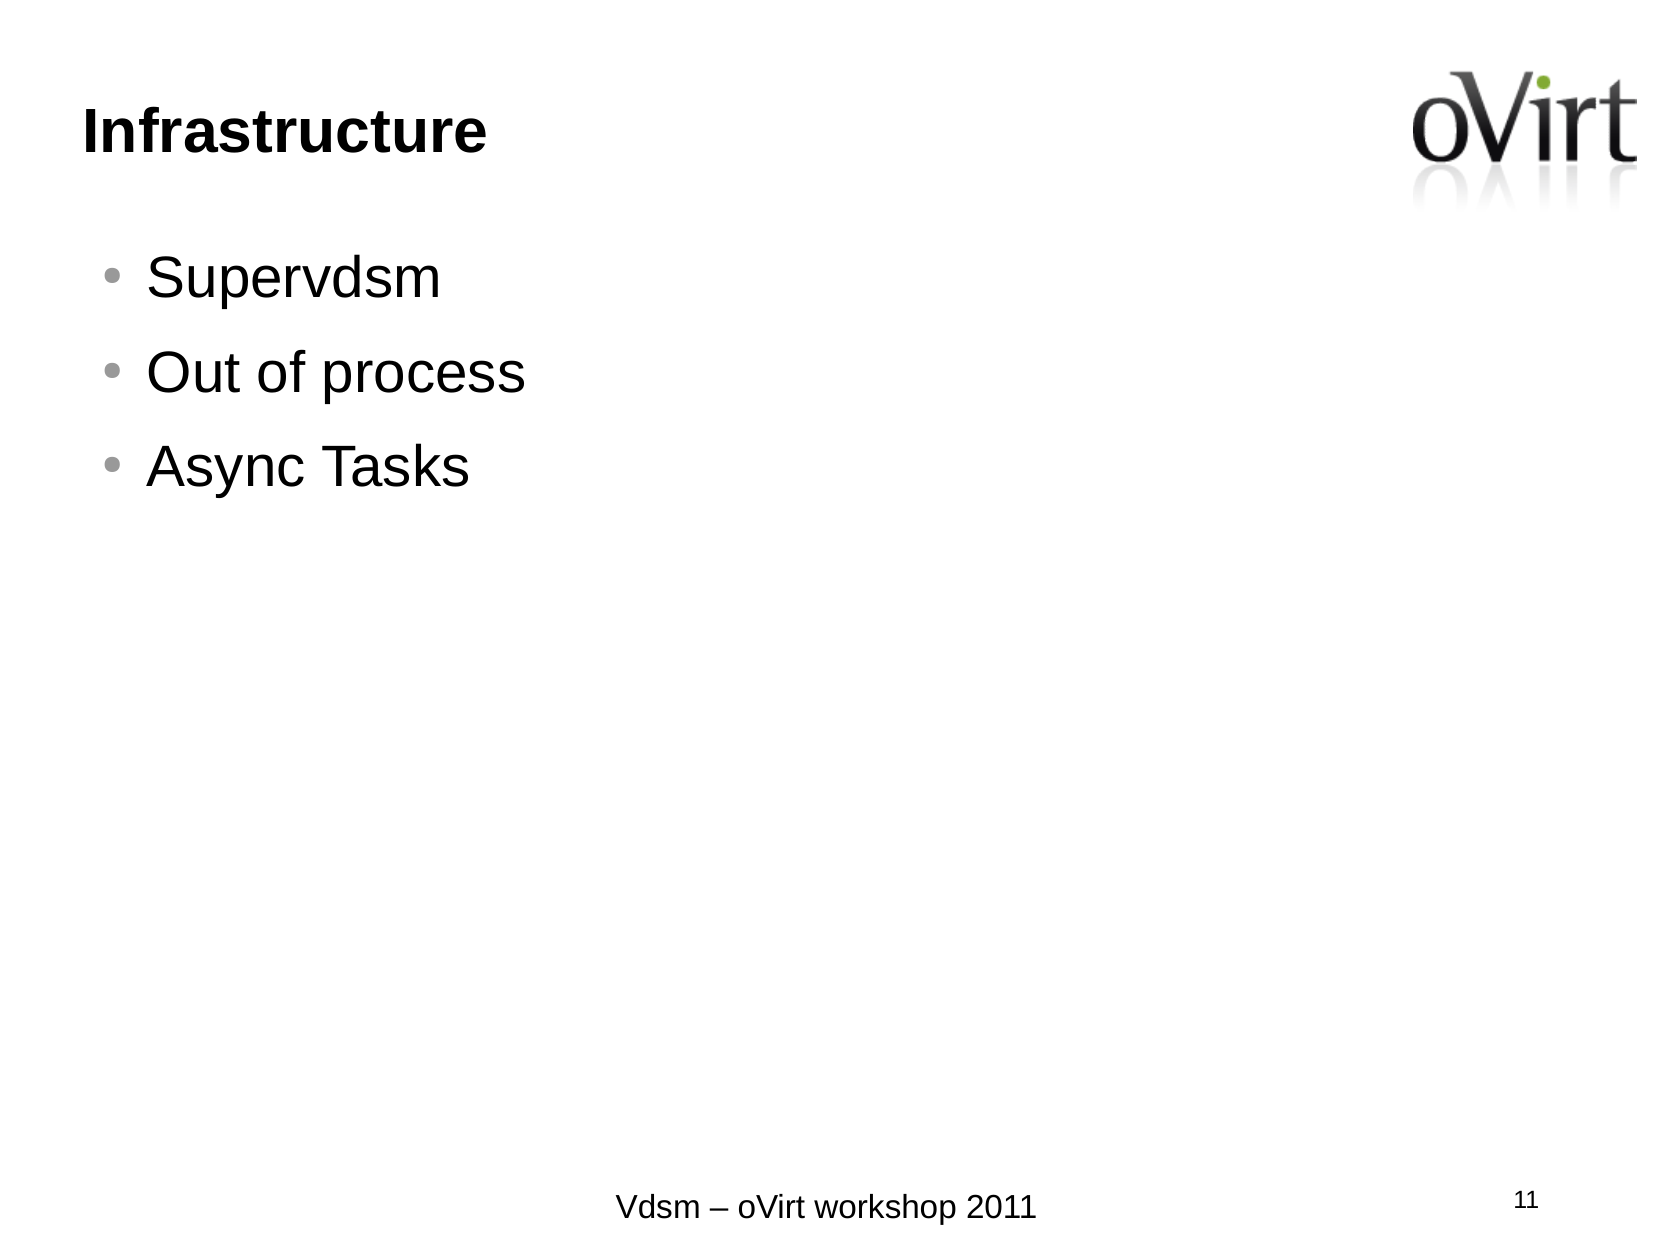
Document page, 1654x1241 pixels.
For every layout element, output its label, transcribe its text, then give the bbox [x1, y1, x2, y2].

list Supervdsm Out of process Async Tasks [86, 244, 1576, 1024]
picture [1413, 63, 1637, 212]
title Infrastructure [82, 45, 1303, 218]
